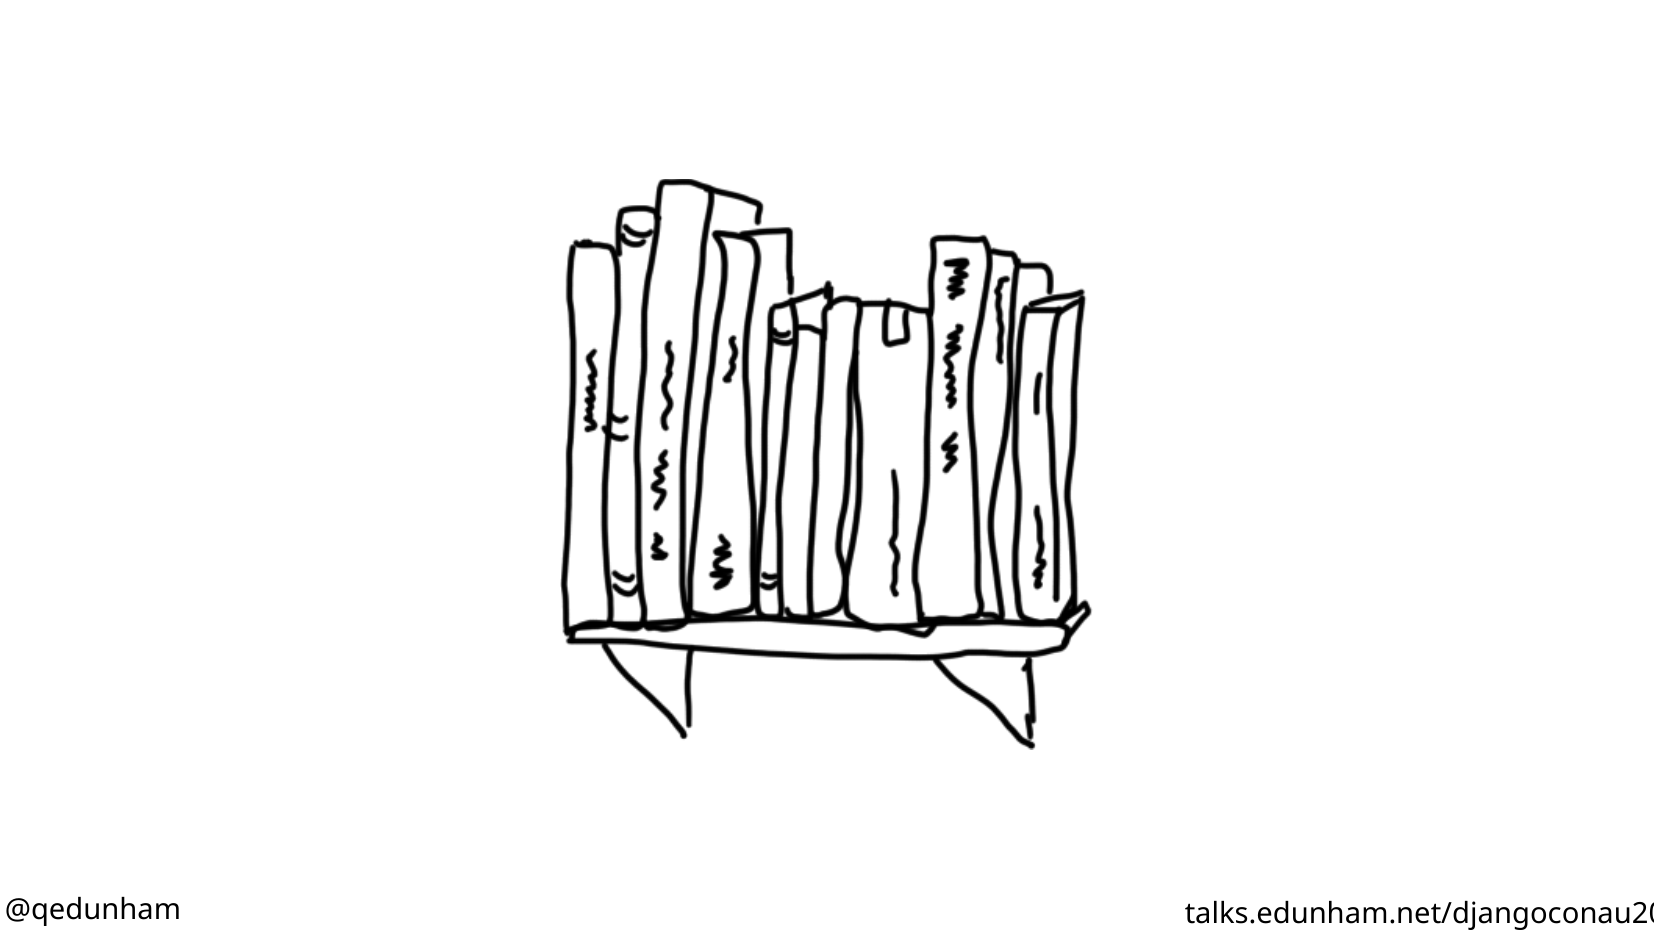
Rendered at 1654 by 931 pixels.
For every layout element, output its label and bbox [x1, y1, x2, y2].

picture [560, 179, 1093, 751]
